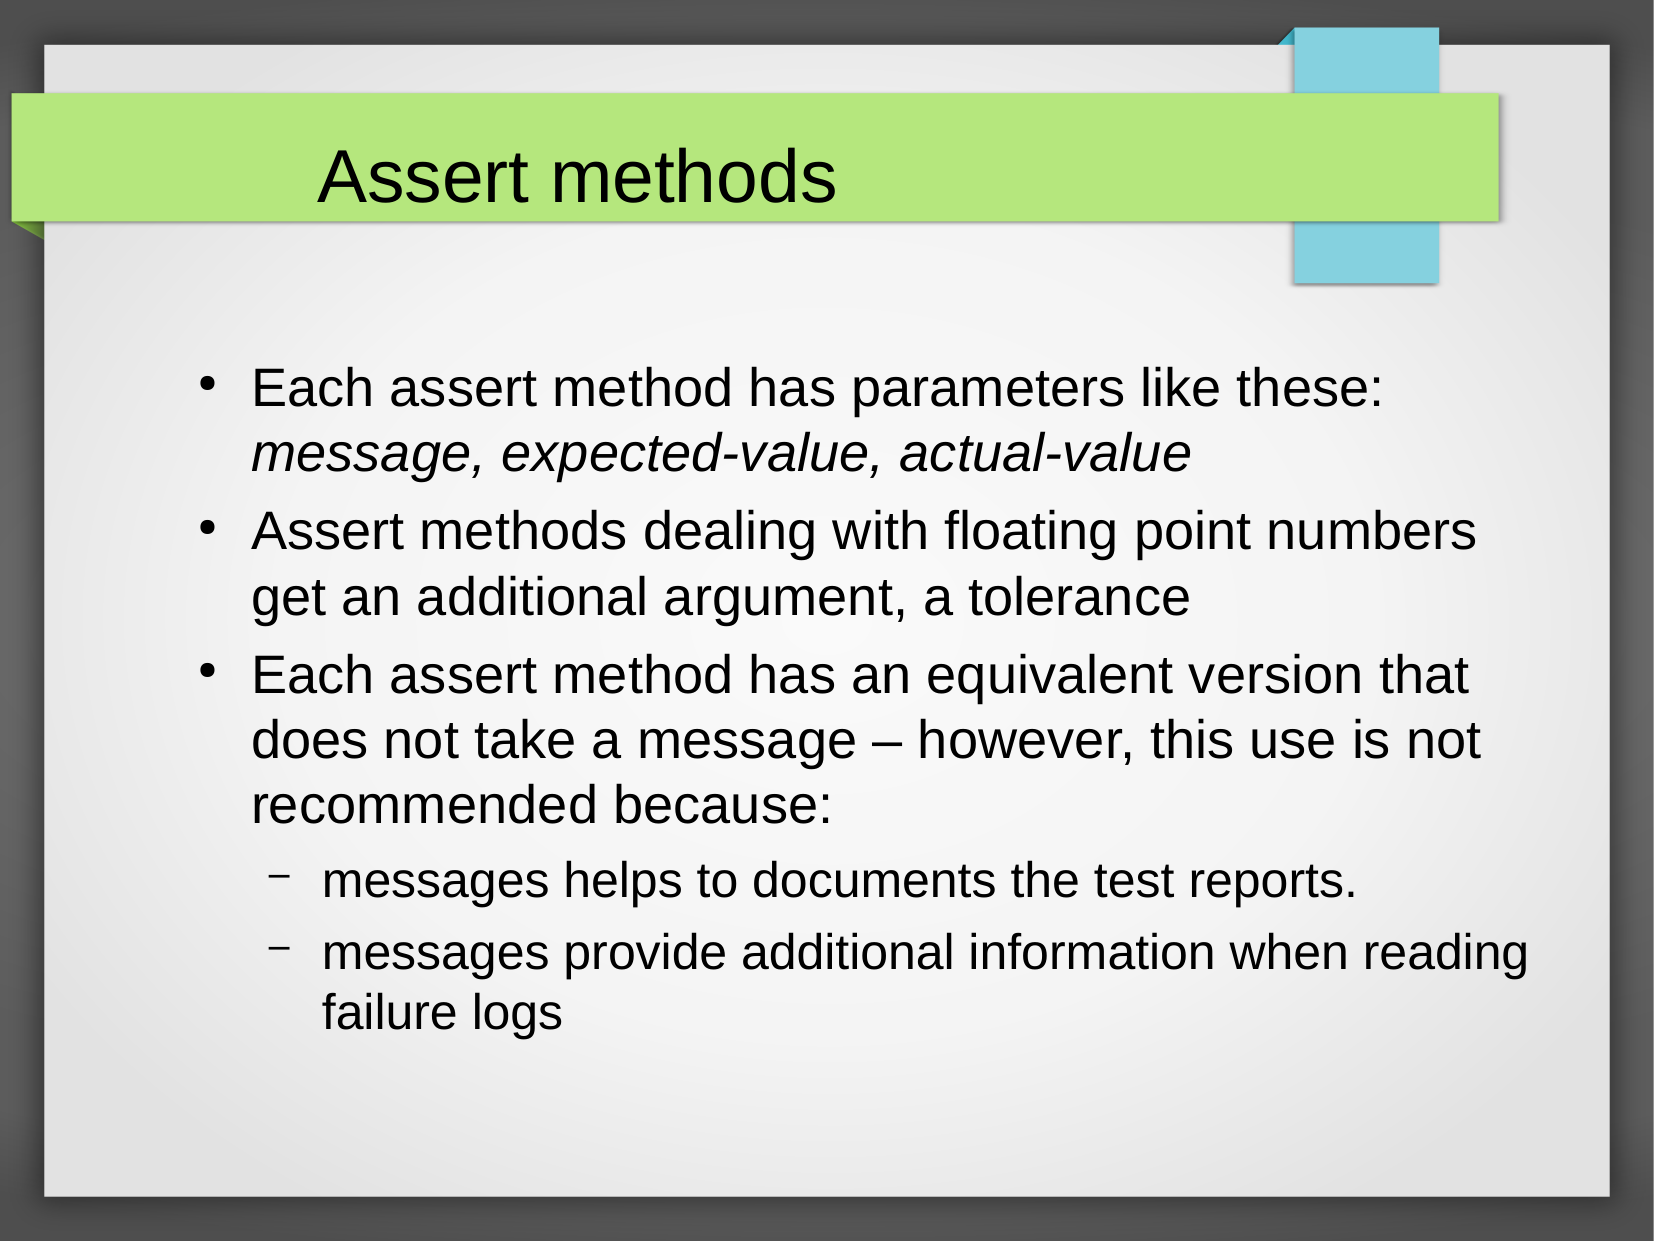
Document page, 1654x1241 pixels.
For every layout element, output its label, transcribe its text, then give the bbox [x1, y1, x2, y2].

title Assert methods [275, 34, 1544, 311]
picture [0, 0, 1654, 1241]
list Each assert method has parameters like these: message, expected-value, actual-value Assert methods dealing with floating point numbers get an additional argument, a tolerance Each assert method has an equivalent version that does not take a message – however, this use is not recommended because: messages helps to documents the test reports. messages provide additional information when reading failure logs [165, 344, 1558, 1227]
